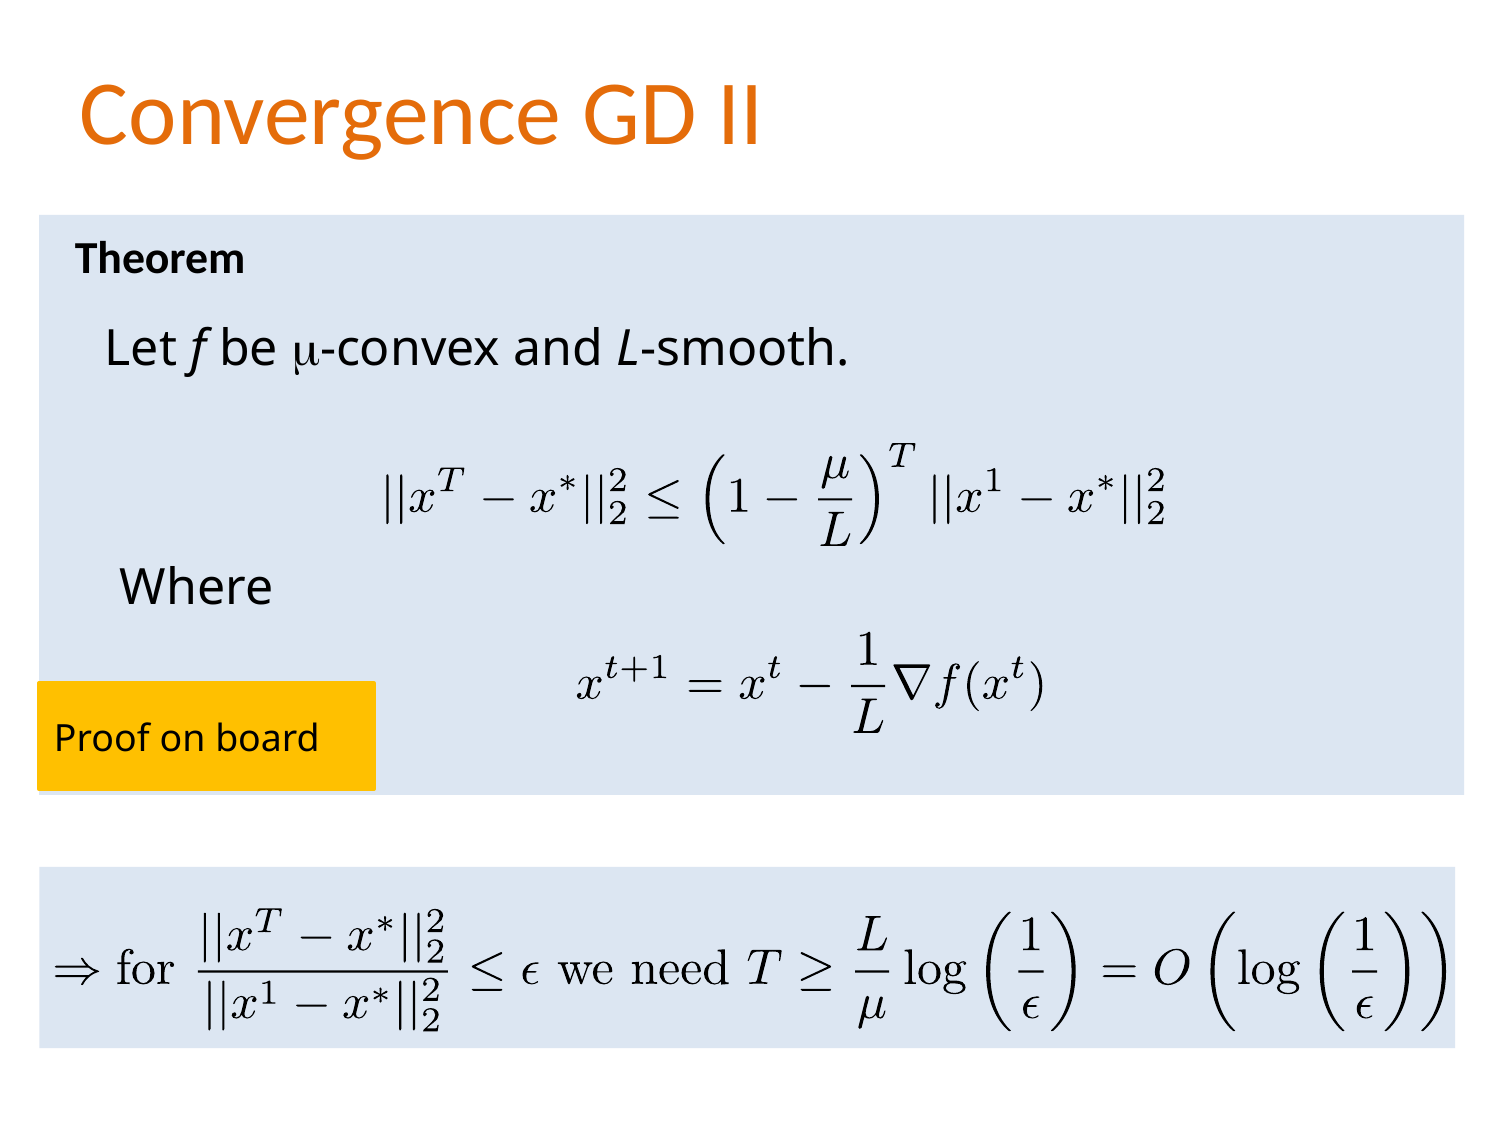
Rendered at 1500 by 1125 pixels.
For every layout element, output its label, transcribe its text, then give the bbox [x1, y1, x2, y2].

text_box Let f be m-convex and L-smooth. [90, 304, 856, 391]
text_box [39, 214, 1465, 795]
text_box [39, 866, 1457, 1049]
text_box Proof on board [39, 683, 374, 790]
text_box Convergence GD II [64, 14, 1415, 202]
text_box Where [105, 543, 278, 630]
text_box Theorem [60, 220, 1216, 306]
